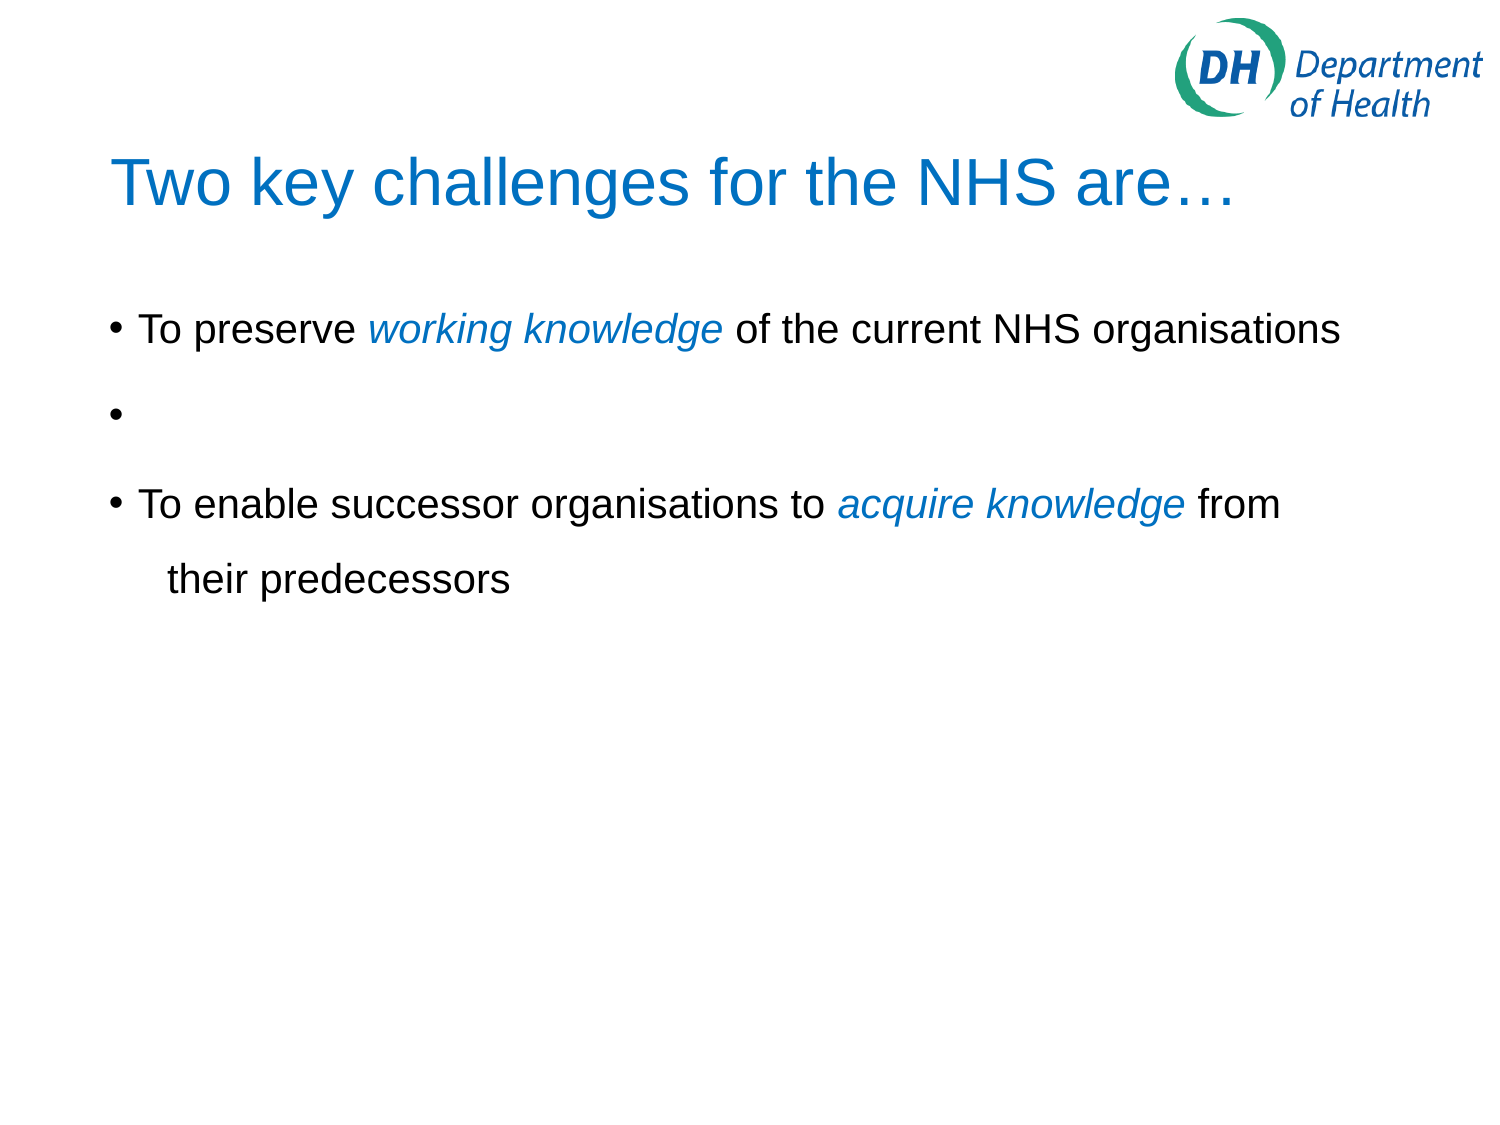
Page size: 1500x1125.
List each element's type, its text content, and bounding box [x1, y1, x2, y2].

picture [1175, 19, 1483, 117]
title Two key challenges for the NHS are… [0, 137, 1351, 325]
text_box To preserve working knowledge of the current NHS organisations To enable successor organisations to acquire knowledge from their predecessors [93, 269, 1360, 613]
